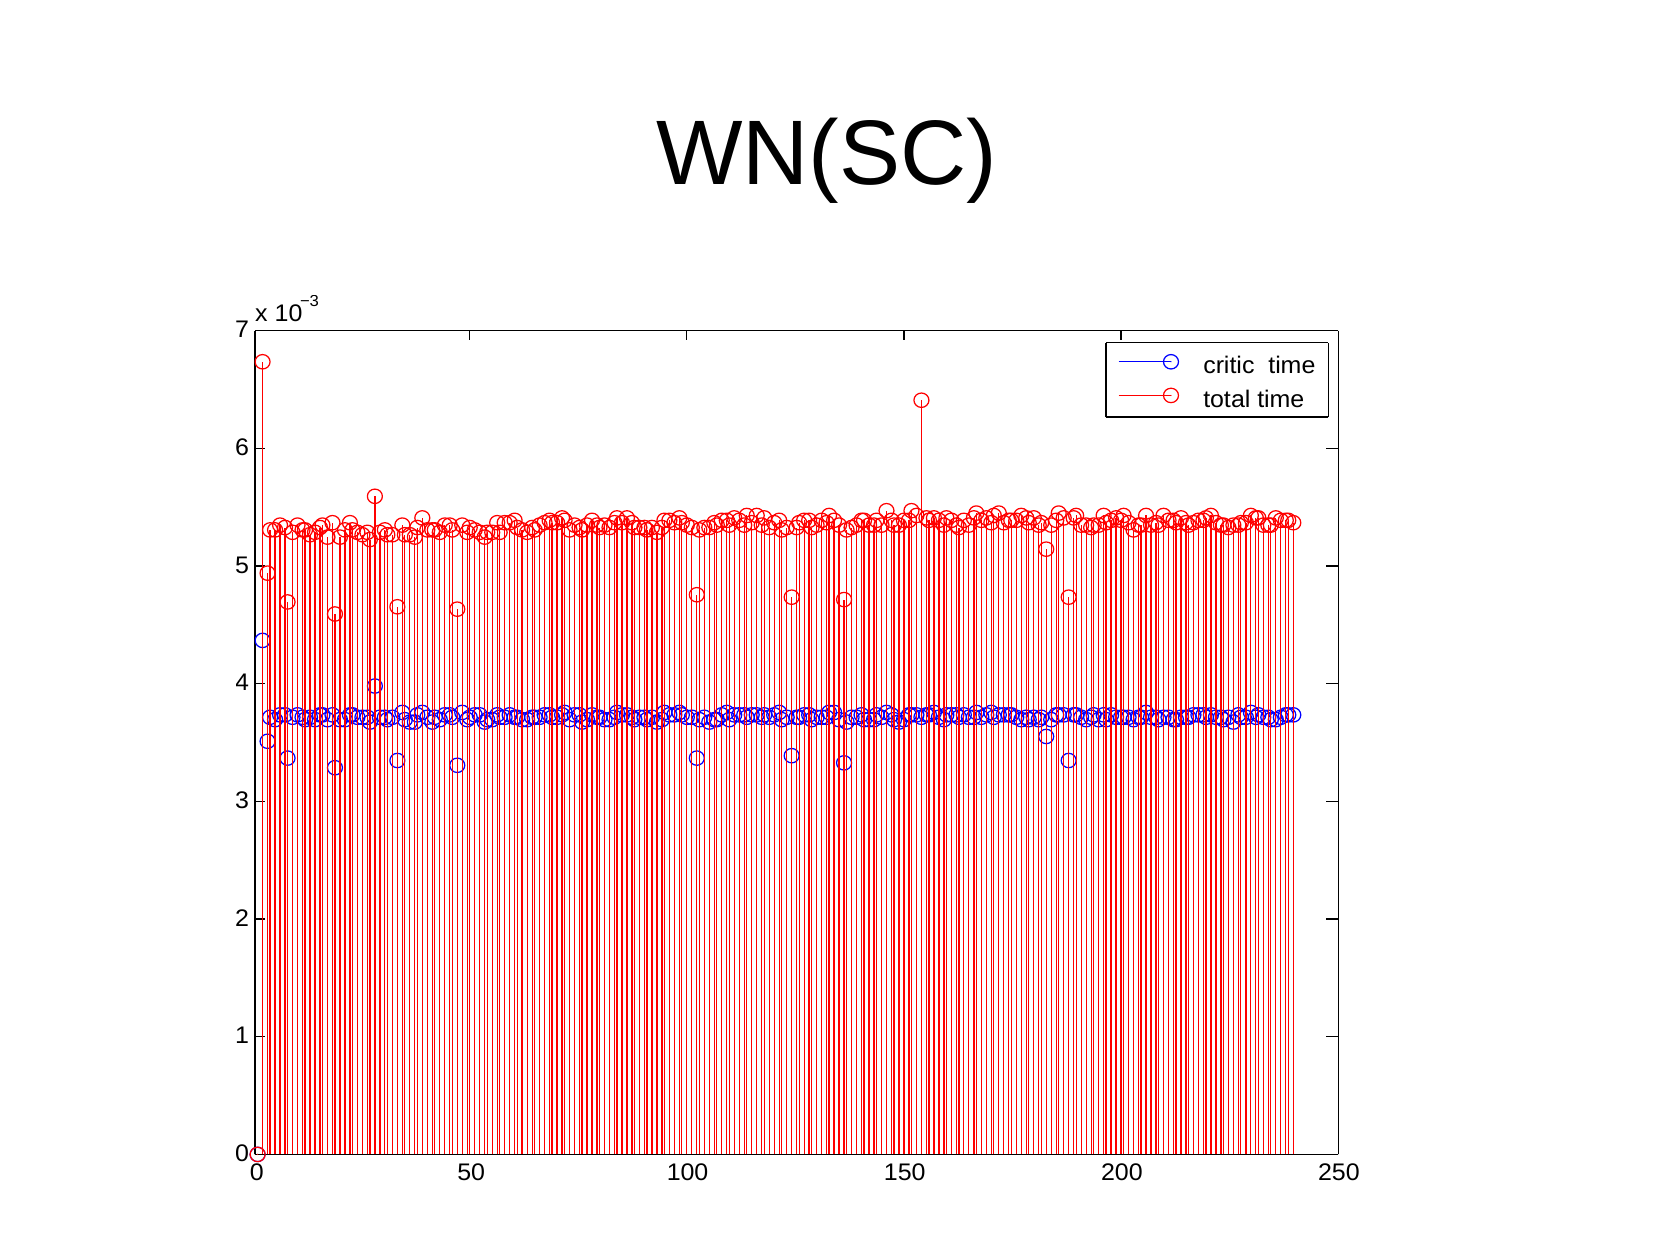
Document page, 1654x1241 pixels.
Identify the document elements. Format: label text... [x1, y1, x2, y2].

title WN(SC) [82, 49, 1571, 257]
picture [236, 295, 1359, 1182]
